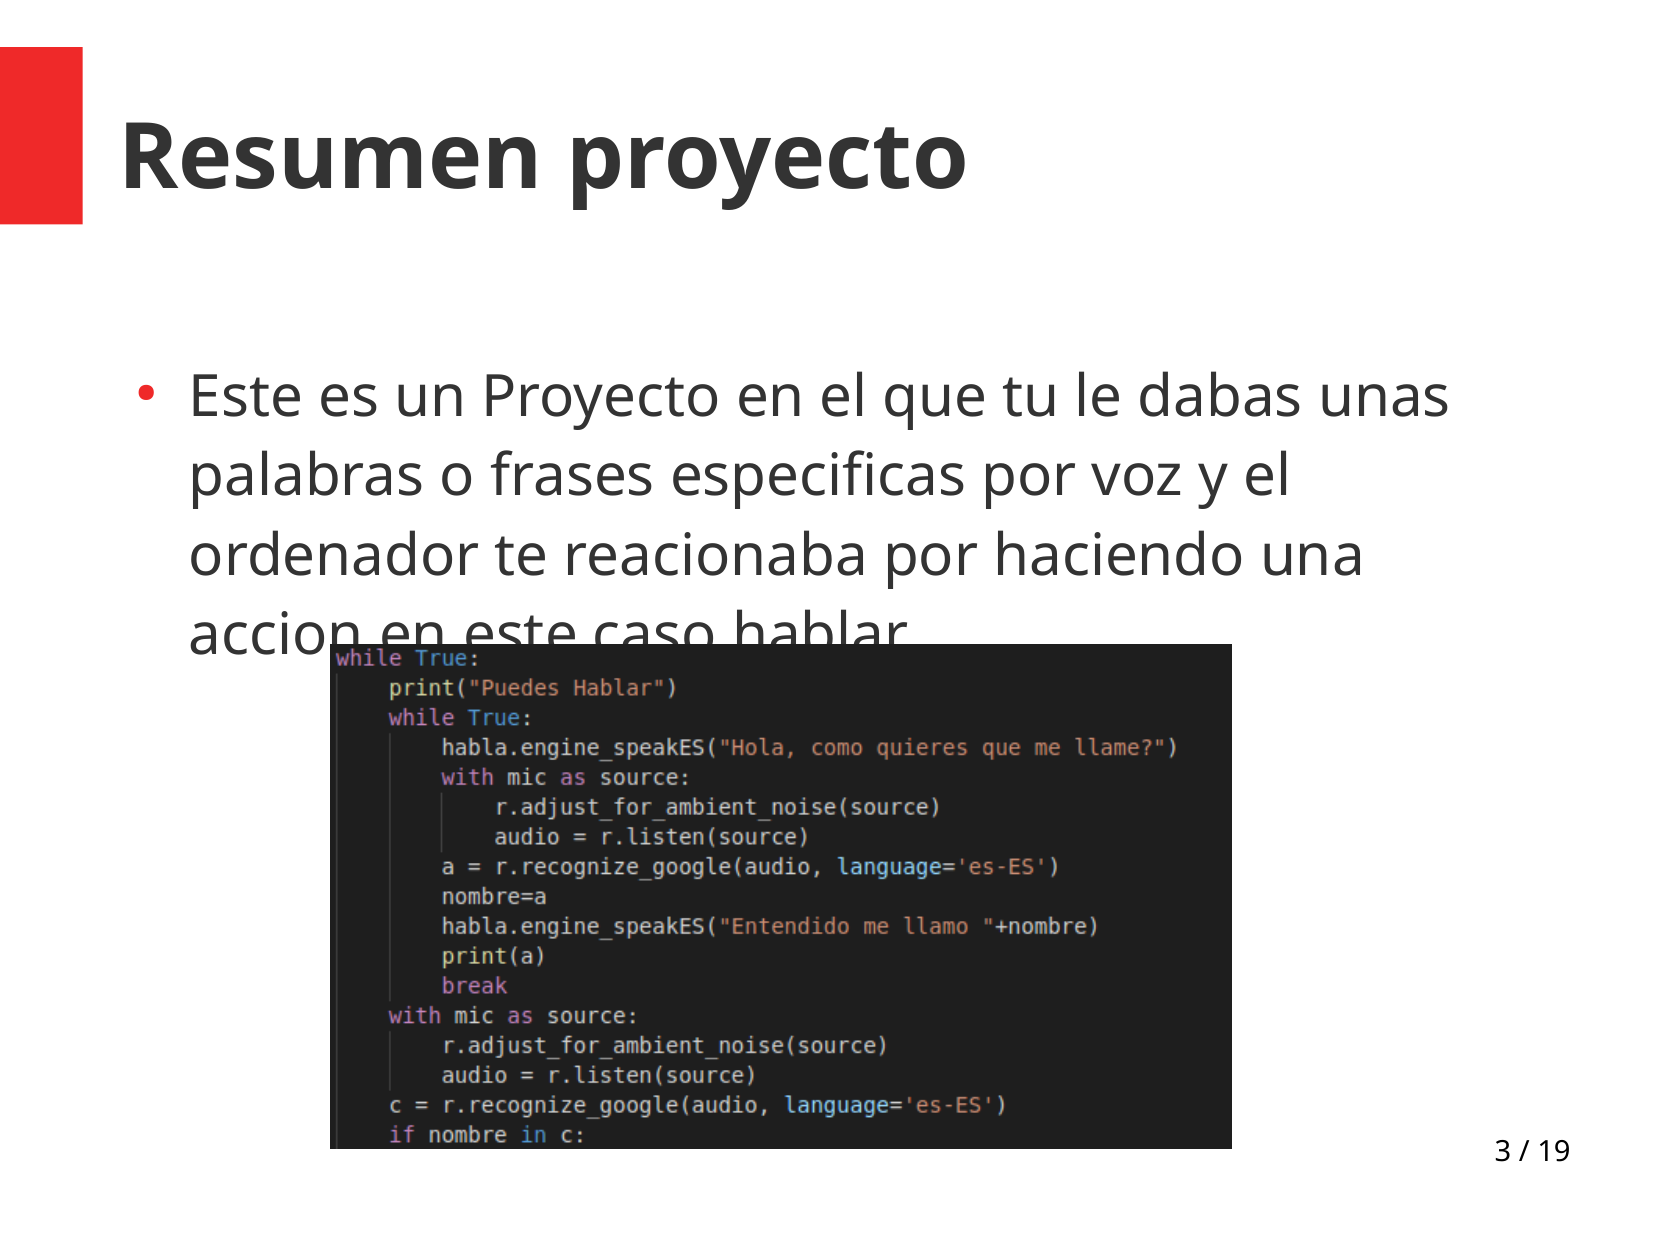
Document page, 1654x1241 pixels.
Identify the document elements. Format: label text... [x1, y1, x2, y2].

title Resumen proyecto [118, 49, 1571, 257]
picture [330, 644, 1232, 1149]
list Este es un Proyecto en el que tu le dabas unas palabras o frases especificas por voz y el ordenador te reacionaba por haciendo una accion en este caso hablar [118, 354, 1536, 1074]
